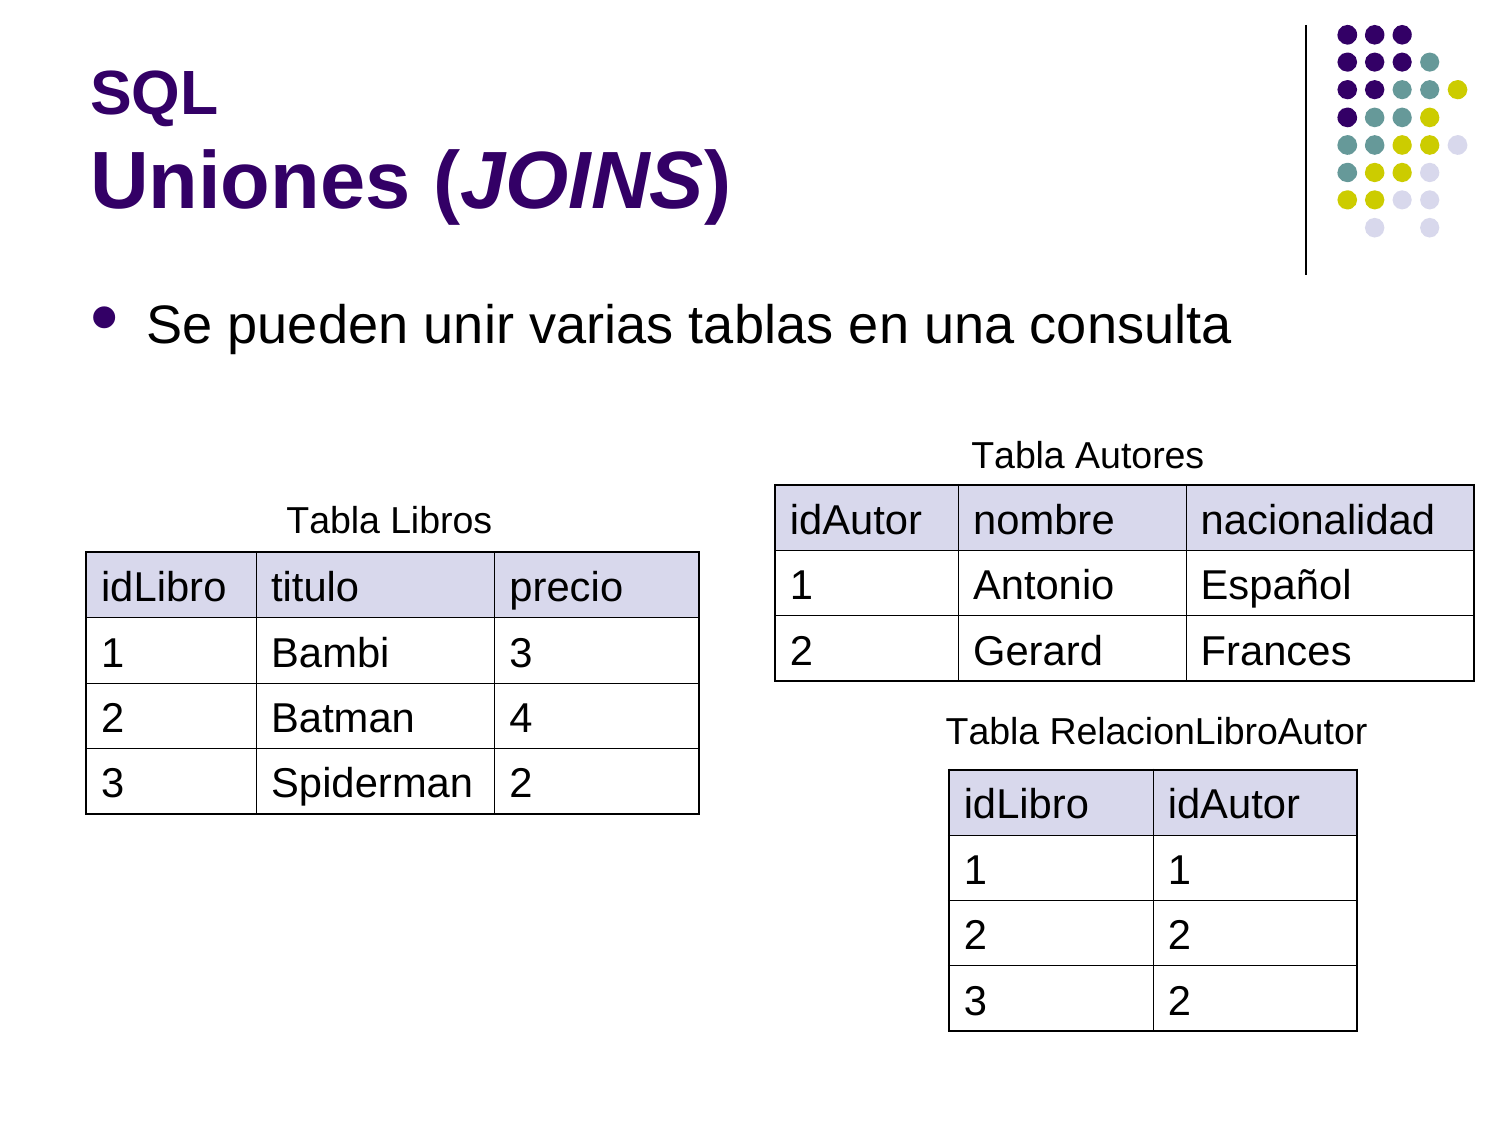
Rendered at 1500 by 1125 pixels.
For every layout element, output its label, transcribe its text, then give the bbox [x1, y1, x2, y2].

text_box Tabla RelacionLibroAutor [930, 699, 1383, 761]
table_cell Español [1187, 551, 1473, 615]
table_cell 1 [1154, 836, 1356, 900]
table_cell Antonio [959, 551, 1186, 615]
table_header idLibro [950, 771, 1153, 835]
table_cell 2 [1154, 966, 1356, 1030]
table_cell 2 [776, 616, 958, 680]
list Se pueden unir varias tablas en una consulta [75, 282, 1418, 426]
table_cell 1 [950, 836, 1153, 900]
table_cell 3 [87, 749, 256, 813]
table_cell 3 [495, 618, 698, 683]
table_cell 2 [1154, 901, 1356, 965]
table_cell 1 [776, 551, 958, 615]
table_header titulo [257, 553, 494, 617]
table_header nacionalidad [1187, 486, 1473, 550]
table_cell Batman [257, 684, 494, 748]
table_cell 2 [495, 749, 698, 813]
table_cell Spiderman [257, 749, 494, 813]
table_cell Gerard [959, 616, 1186, 680]
table_cell 3 [950, 966, 1153, 1030]
table_header nombre [959, 486, 1186, 550]
table_cell 1 [87, 618, 256, 683]
table_cell 2 [950, 901, 1153, 965]
table_cell 2 [87, 684, 256, 748]
text_box Tabla Libros [271, 488, 508, 549]
text_box Tabla Autores [956, 423, 1220, 484]
title SQL Uniones (JOINS) [74, 20, 1313, 233]
table_cell Bambi [257, 618, 494, 683]
table_header idLibro [87, 553, 256, 617]
table_header precio [495, 553, 698, 617]
table_header idAutor [1154, 771, 1356, 835]
table_header idAutor [776, 486, 958, 550]
table_cell Frances [1187, 616, 1473, 680]
table_cell 4 [495, 684, 698, 748]
